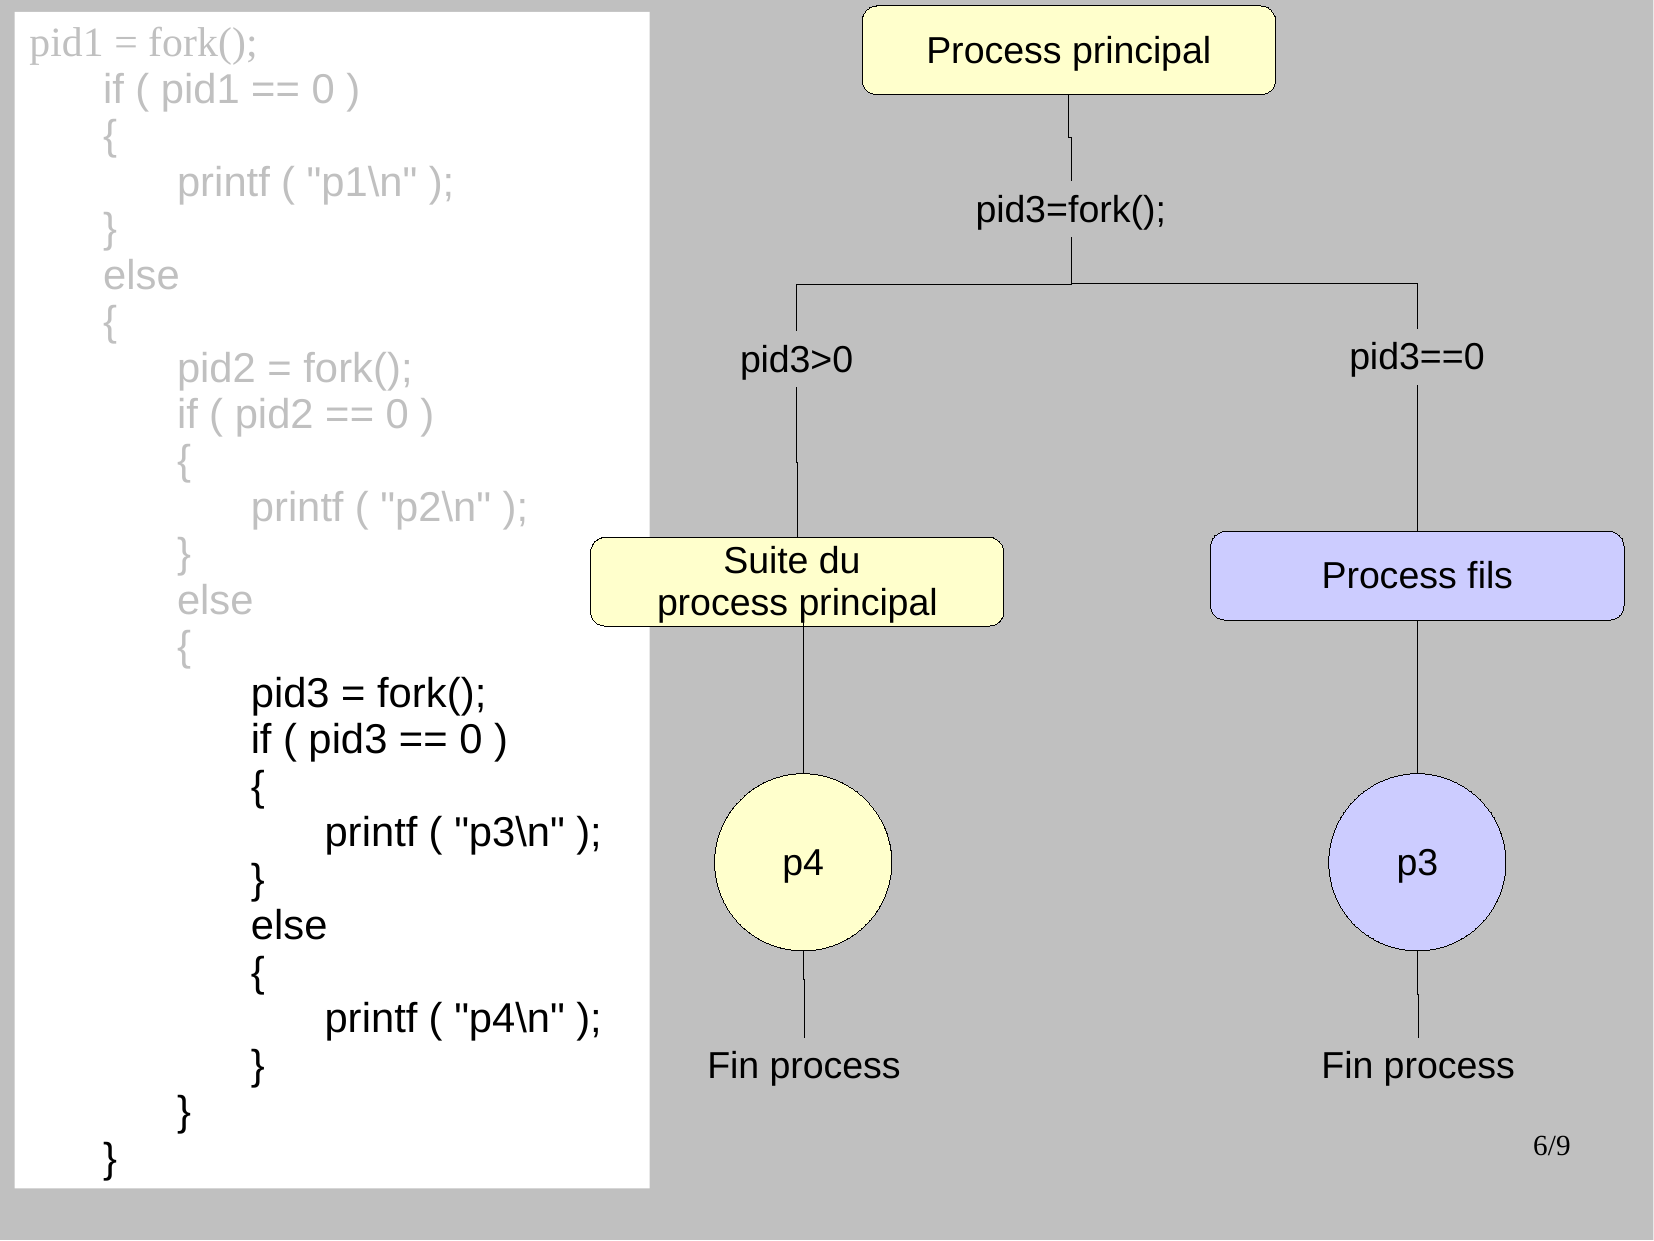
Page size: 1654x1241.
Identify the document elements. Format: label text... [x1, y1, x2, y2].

text_box Fin process [1306, 1037, 1530, 1094]
text_box Fin process [692, 1037, 916, 1094]
text_box pid3=fork(); [960, 180, 1182, 238]
text_box Suite du process principal [590, 537, 1004, 627]
text_box Process fils [1210, 531, 1625, 621]
text_box pid3>0 [725, 330, 869, 388]
text_box p3 [1328, 773, 1506, 951]
text_box pid1 = fork(); if ( pid1 == 0 ) { printf ( "p1\n" ); } else { pid2 = fork(); if ( pid2 == 0 ) { printf ( "p2\n" ); } else { pid3 = fork(); if ( pid3 == 0 ) { printf ( "p3\n" ); } else { printf ( "p4\n" ); } } } [14, 11, 650, 1189]
text_box p4 [714, 773, 892, 951]
text_box Process principal [862, 5, 1276, 95]
text_box pid3==0 [1334, 328, 1500, 386]
